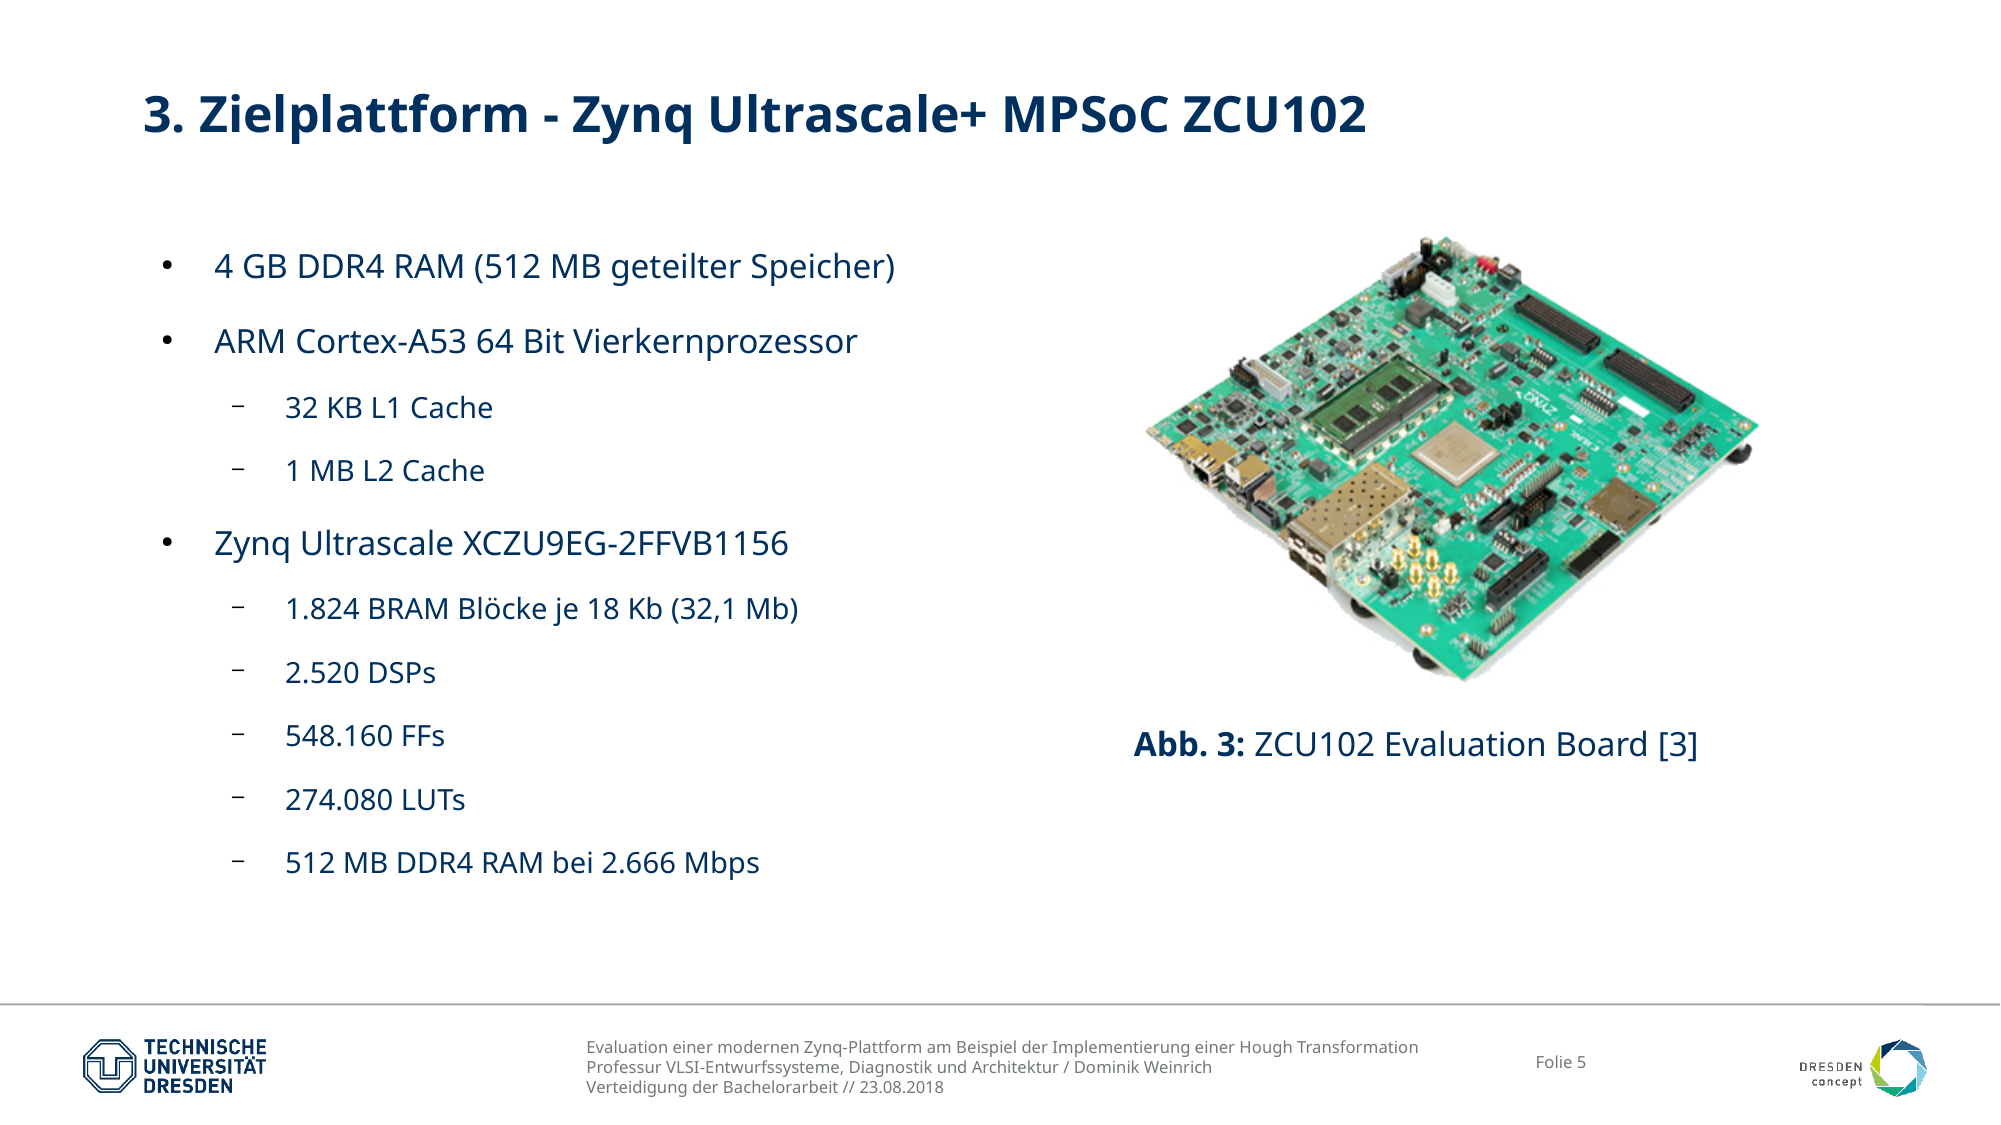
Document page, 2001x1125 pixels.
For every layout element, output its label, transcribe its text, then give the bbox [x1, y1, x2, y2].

picture [83, 1039, 266, 1093]
title 3. Zielplattform - Zynq Ultrascale+ MPSoC ZCU102 [143, 56, 1880, 169]
picture [1800, 1039, 1927, 1097]
list 4 GB DDR4 RAM (512 MB geteilter Speicher) ARM Cortex-A53 64 Bit Vierkernprozessor 32 KB L1 Cache 1 MB L2 Cache Zynq Ultrascale XCZU9EG-2FFVB1156 1.824 BRAM Blöcke je 18 Kb (32,1 Mb) 2.520 DSPs 548.160 FFs 274.080 LUTs 512 MB DDR4 RAM bei 2.666 Mbps [143, 243, 1880, 957]
picture [1145, 221, 1760, 683]
list Abb. 3: ZCU102 Evaluation Board [3] [1133, 720, 1865, 779]
